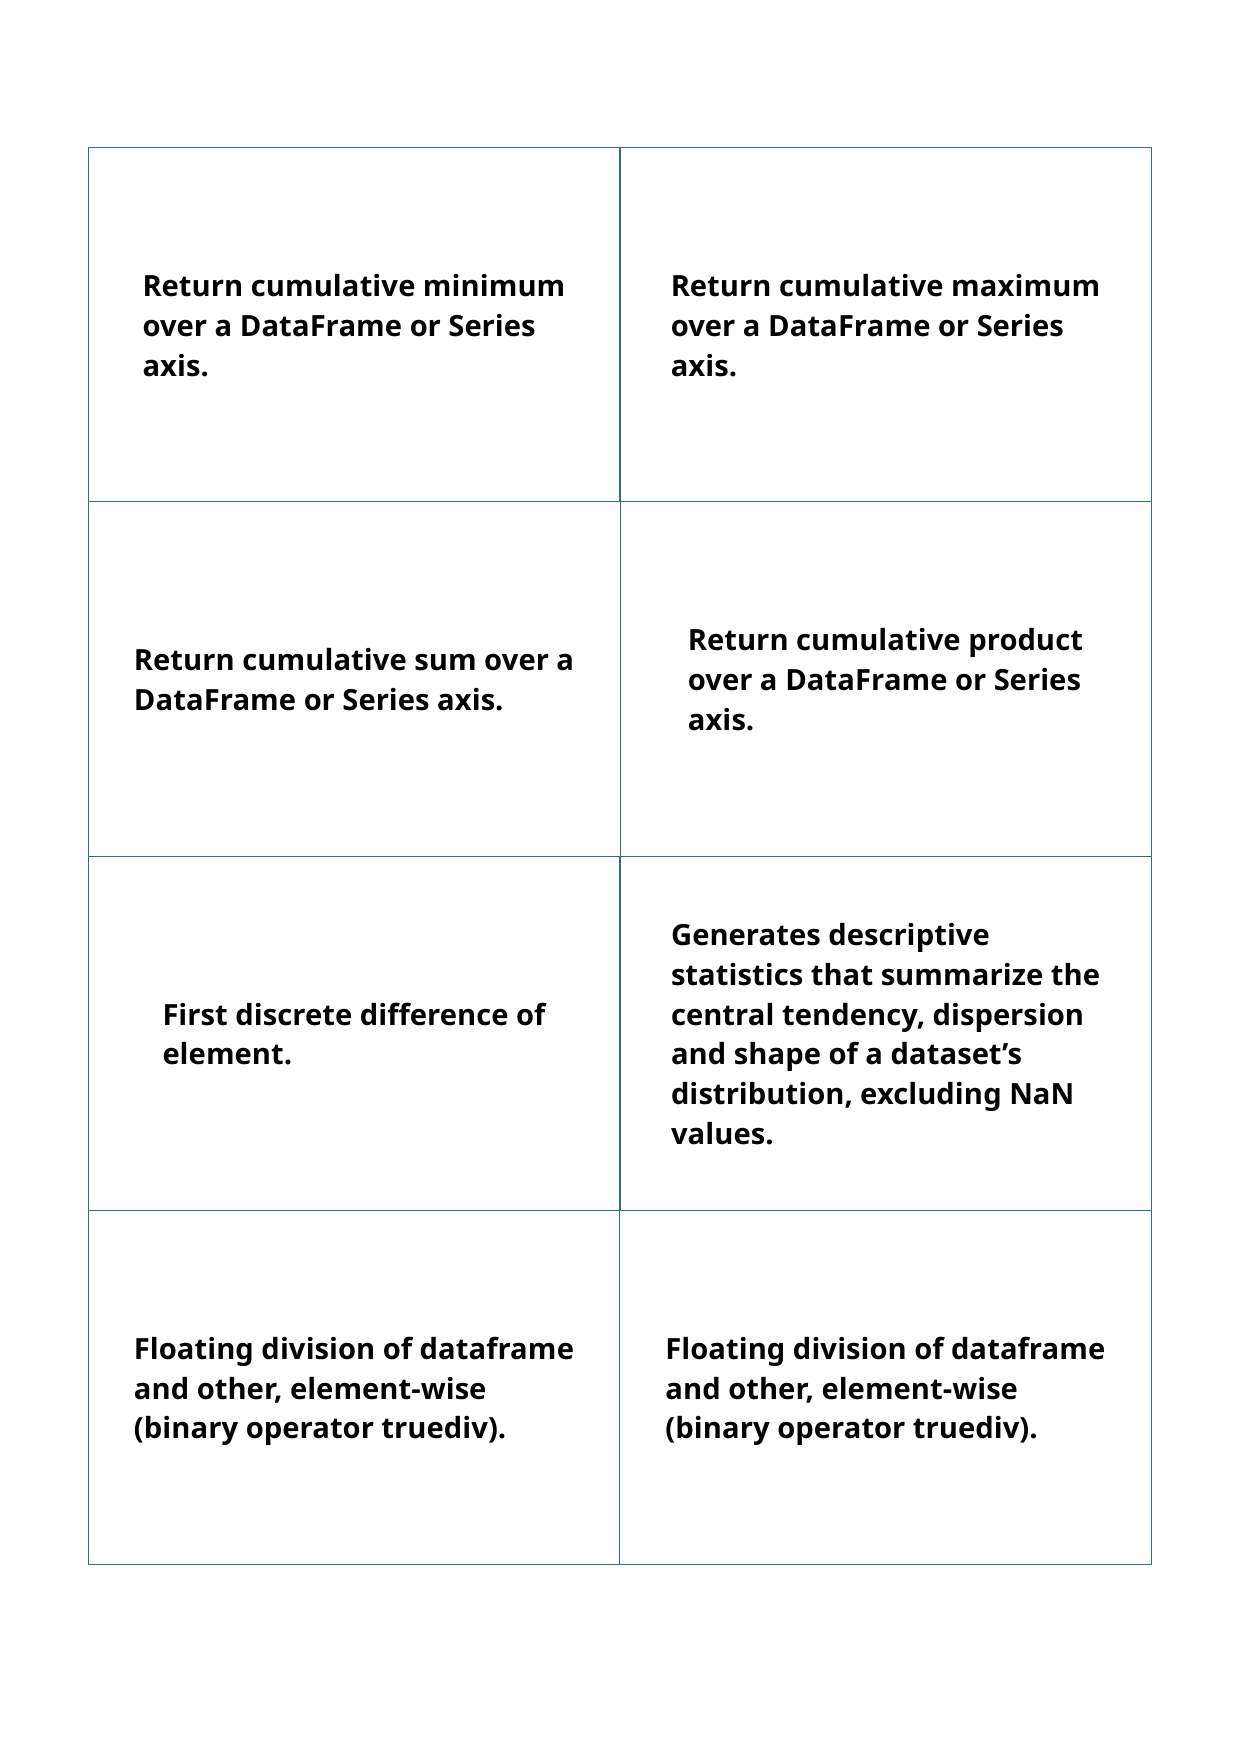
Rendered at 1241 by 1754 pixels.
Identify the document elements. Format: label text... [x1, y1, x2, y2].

text_box Return cumulative product over a DataFrame or Series axis. [620, 501, 1152, 856]
text_box Floating division of dataframe and other, element-wise (binary operator truediv). [88, 1210, 619, 1565]
text_box Return cumulative maximum over a DataFrame or Series axis. [620, 147, 1152, 501]
text_box First discrete difference of element. [88, 856, 620, 1210]
text_box Return cumulative minimum over a DataFrame or Series axis. [88, 147, 620, 501]
text_box Floating division of dataframe and other, element-wise (binary operator truediv). [619, 1210, 1152, 1565]
text_box Generates descriptive statistics that summarize the central tendency, dispersion and shape of a dataset’s distribution, excluding NaN values. [620, 856, 1152, 1210]
text_box Return cumulative sum over a DataFrame or Series axis. [88, 501, 620, 856]
